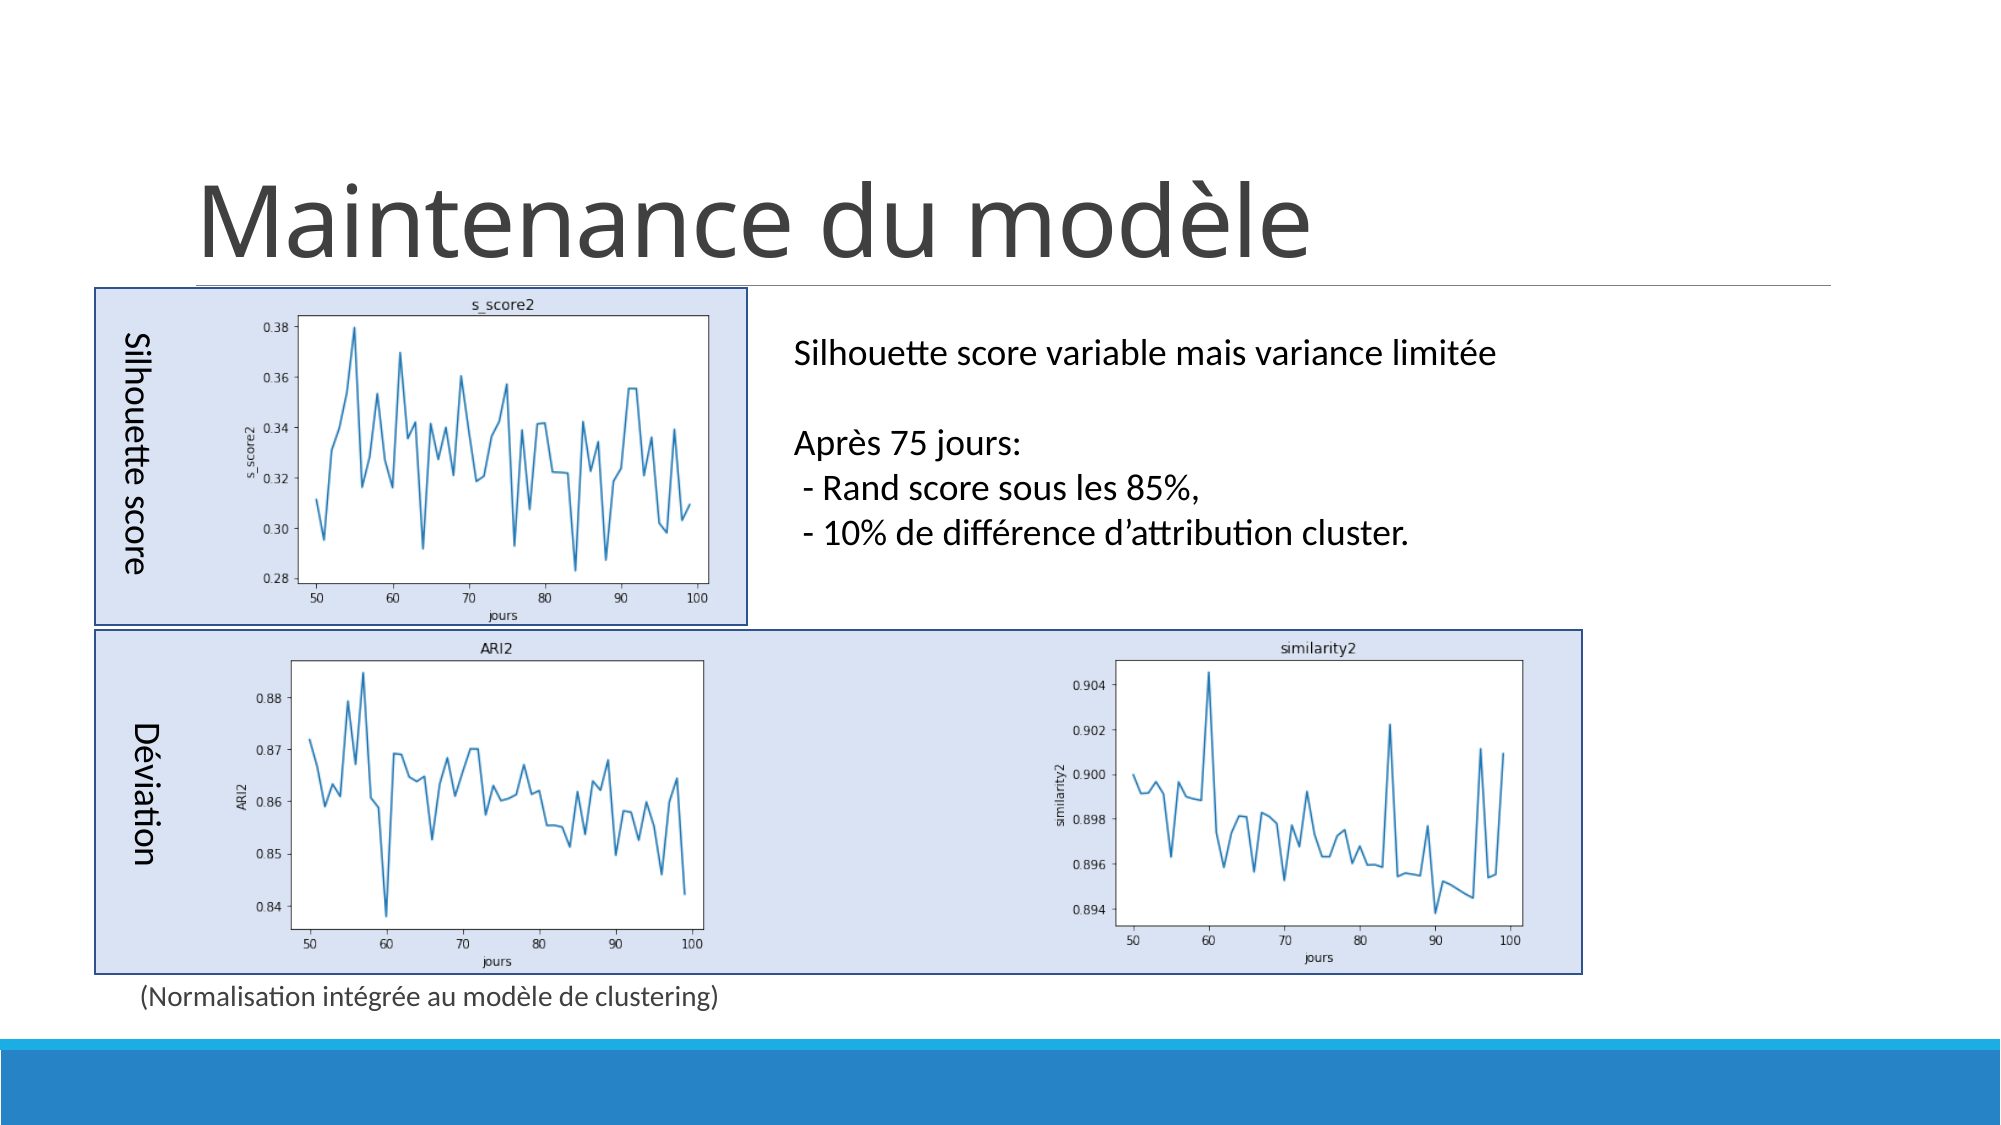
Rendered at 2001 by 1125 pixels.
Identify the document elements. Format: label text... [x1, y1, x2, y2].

text_box [95, 288, 235, 625]
text_box Silhouette score [108, 317, 171, 598]
list (Normalisation intégrée au modèle de clustering) [139, 973, 1817, 1024]
picture [1046, 633, 1531, 972]
text_box Silhouette score variable mais variance limitée Après 75 jours: - Rand score sous les 85%, - 10% de différence d’attribution cluster. [779, 320, 1762, 563]
picture [235, 288, 717, 630]
text_box [95, 630, 1582, 974]
text_box Déviation [119, 707, 181, 897]
text_box [717, 288, 747, 625]
title Maintenance du modèle [180, 47, 1831, 286]
picture [229, 633, 712, 976]
